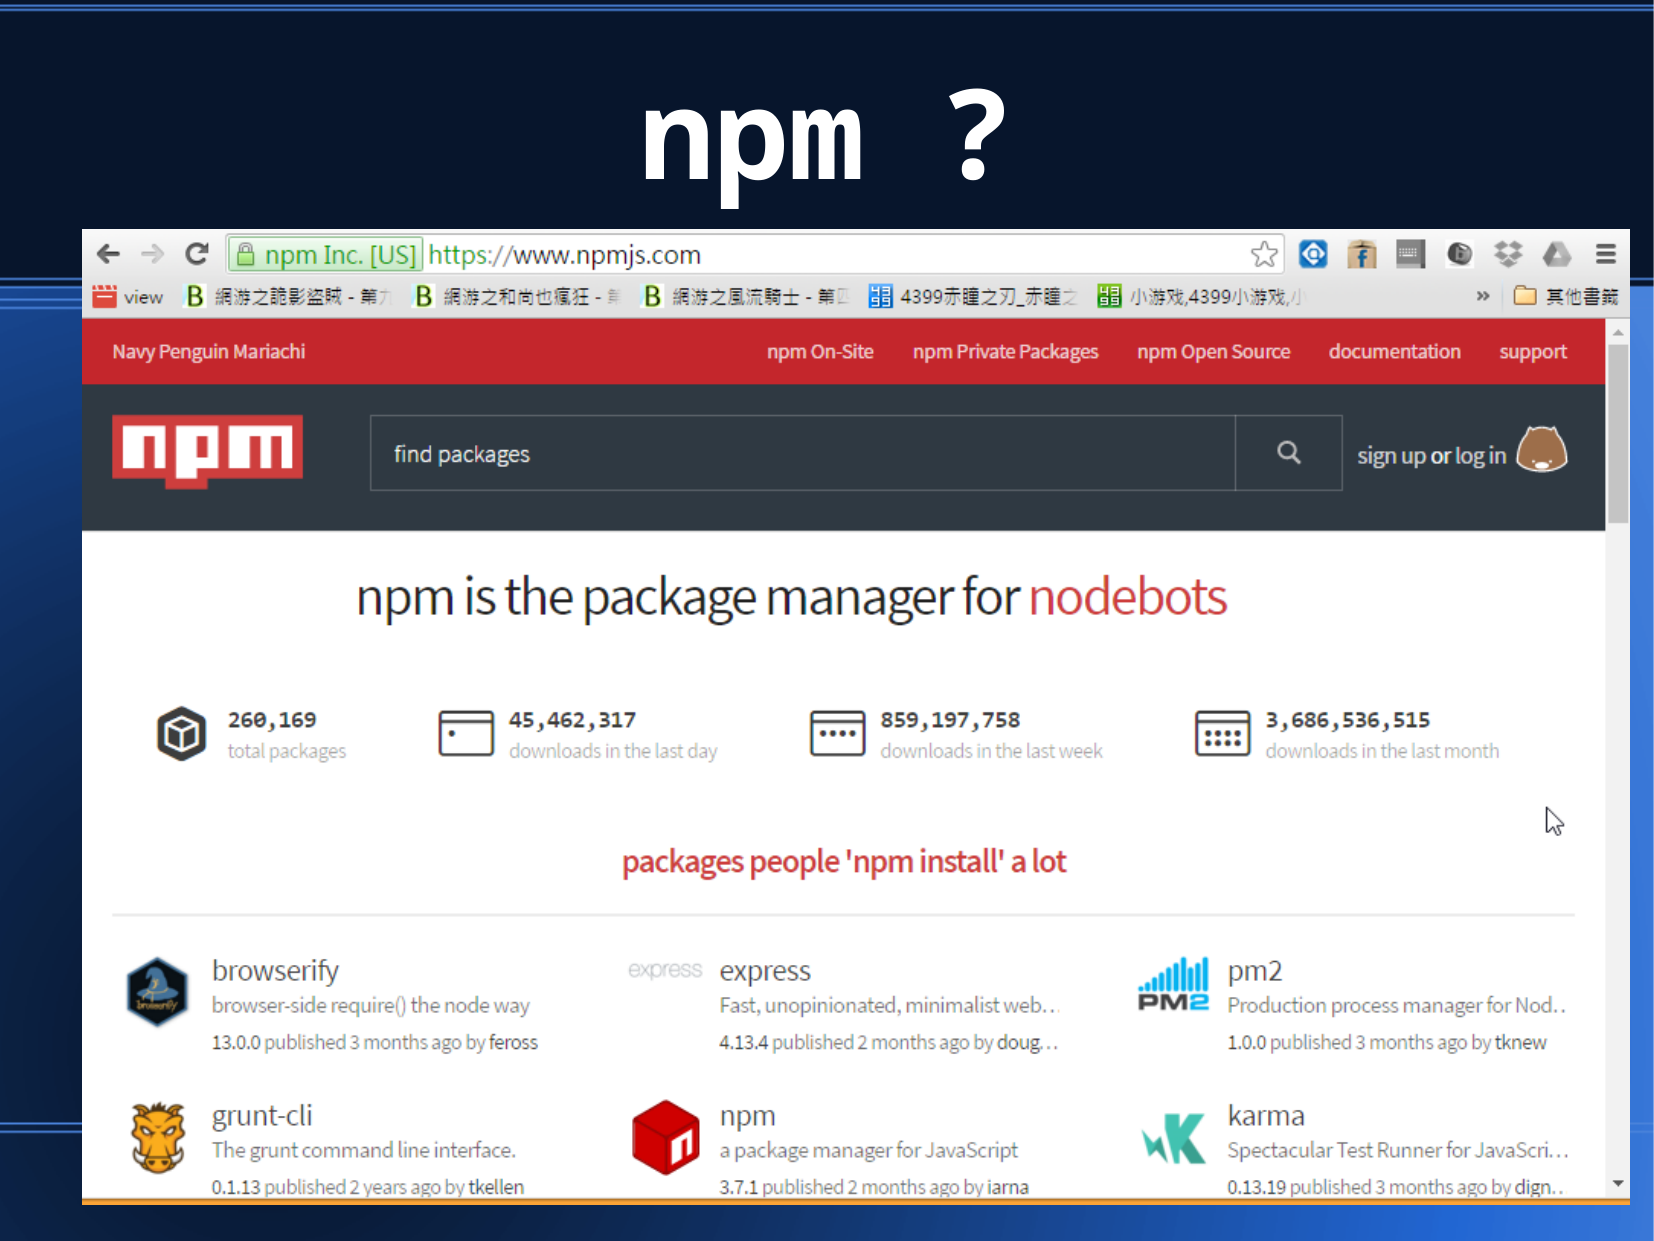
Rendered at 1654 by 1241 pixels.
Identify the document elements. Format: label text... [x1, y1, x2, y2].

title npm ? [82, 49, 1571, 213]
picture [0, 0, 1654, 1241]
